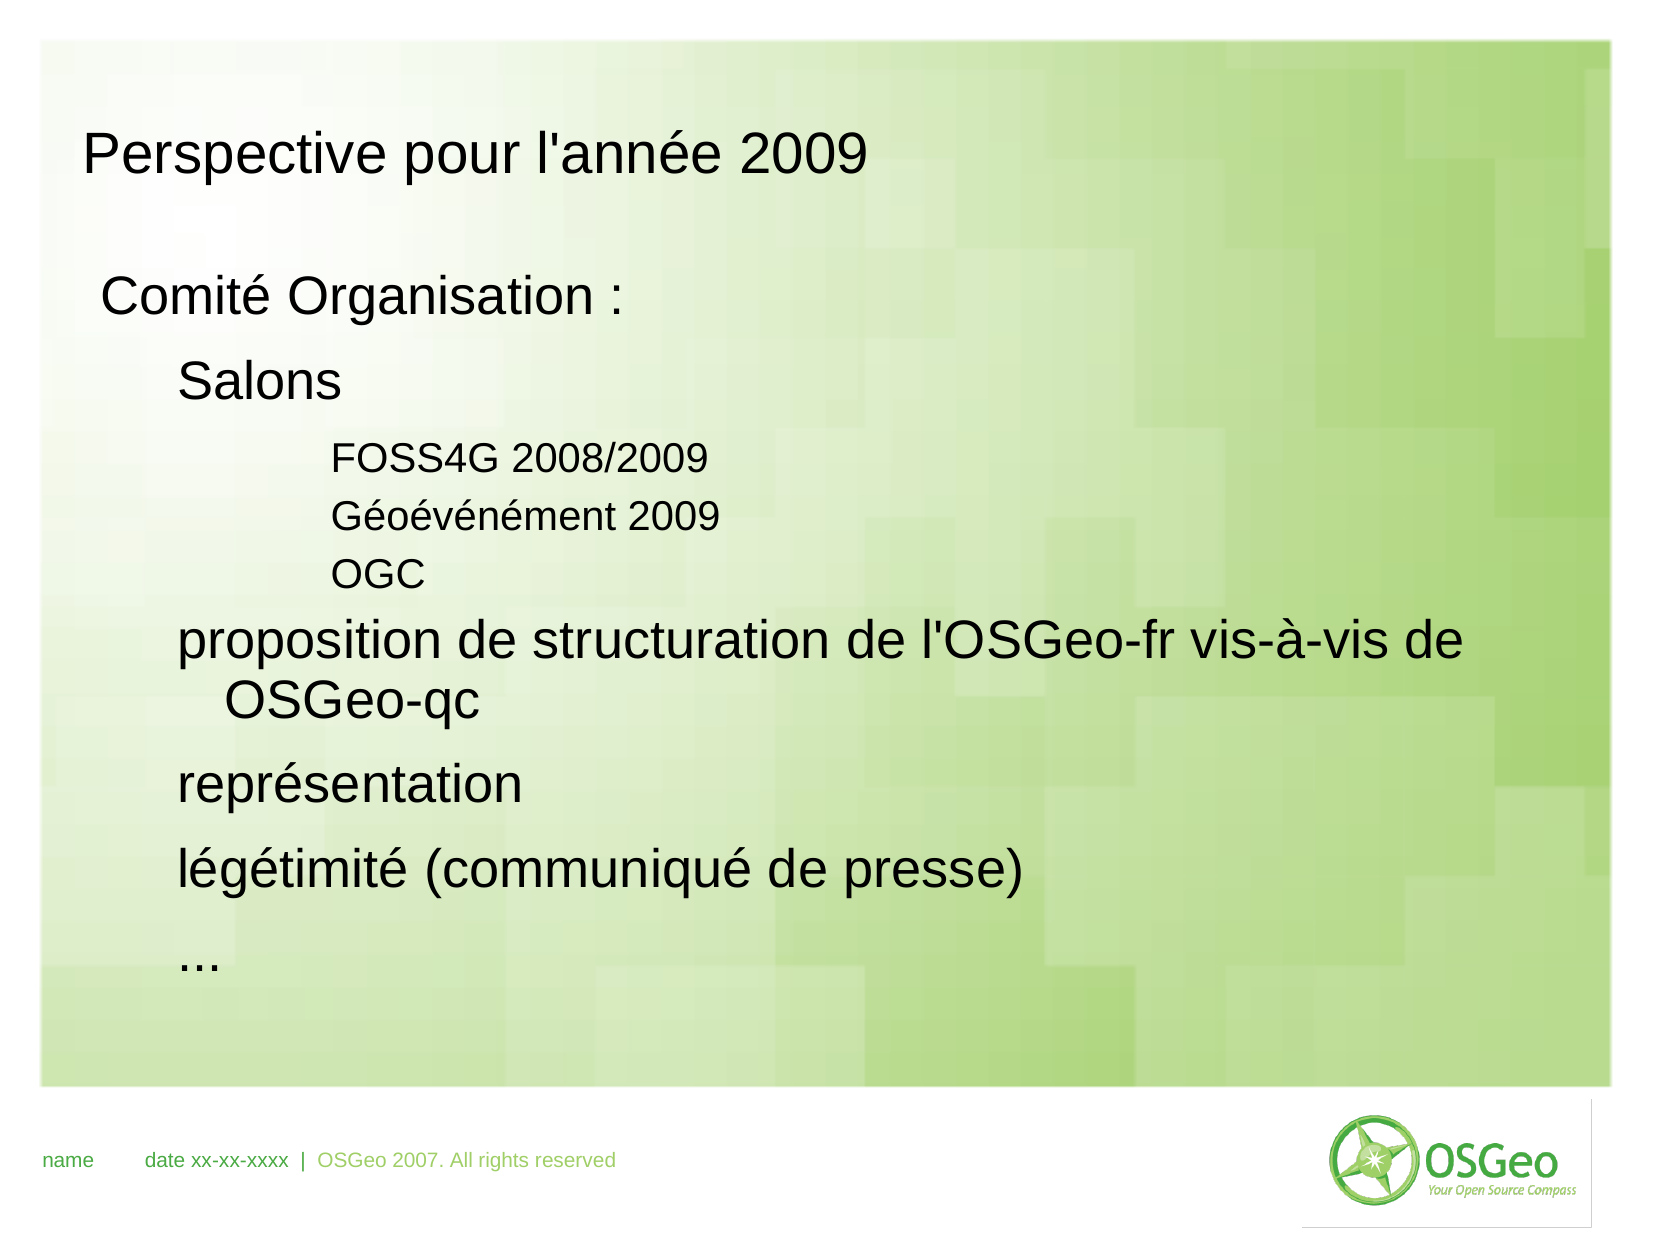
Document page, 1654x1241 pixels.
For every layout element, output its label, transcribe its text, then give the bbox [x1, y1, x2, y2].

picture [0, 1, 1654, 1239]
list Comité Organisation : Salons FOSS4G 2008/2009 Géoévénément 2009 OGC proposition de structuration de l'OSGeo-fr vis-à-vis de OSGeo-qc représentation légétimité (communiqué de presse) ... [82, 265, 1571, 1109]
title Perspective pour l'année 2009 [82, 49, 1571, 257]
